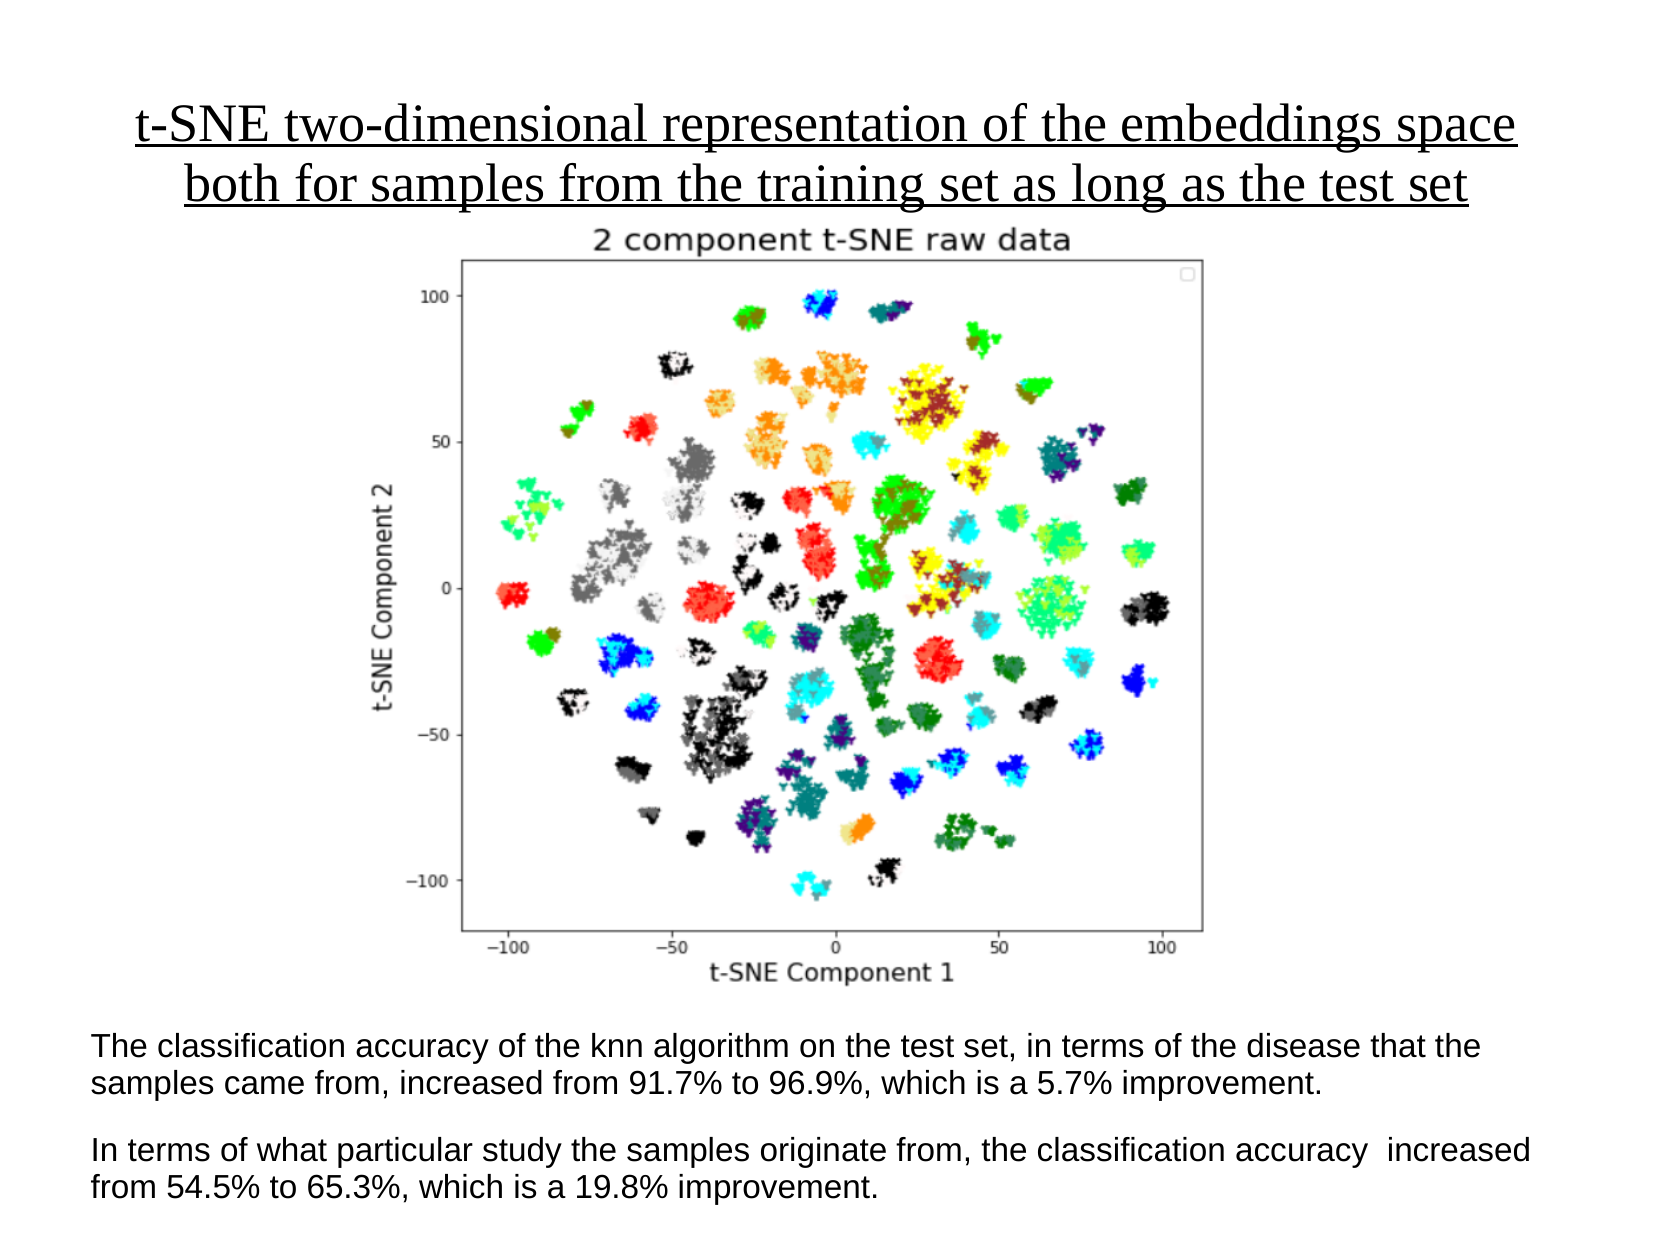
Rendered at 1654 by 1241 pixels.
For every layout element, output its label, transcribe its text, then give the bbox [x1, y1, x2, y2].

title t-SNE two-dimensional representation of the embeddings space both for samples from the training set as long as the test set [82, 49, 1571, 257]
picture [354, 224, 1229, 993]
list The classification accuracy of the knn algorithm on the test set, in terms of the disease that the samples came from, increased from 91.7% to 96.9%, which is a 5.7% improvement. In terms of what particular study the samples originate from, the classification accuracy increased from 54.5% to 65.3%, which is a 19.8% improvement. [19, 1027, 1592, 1241]
